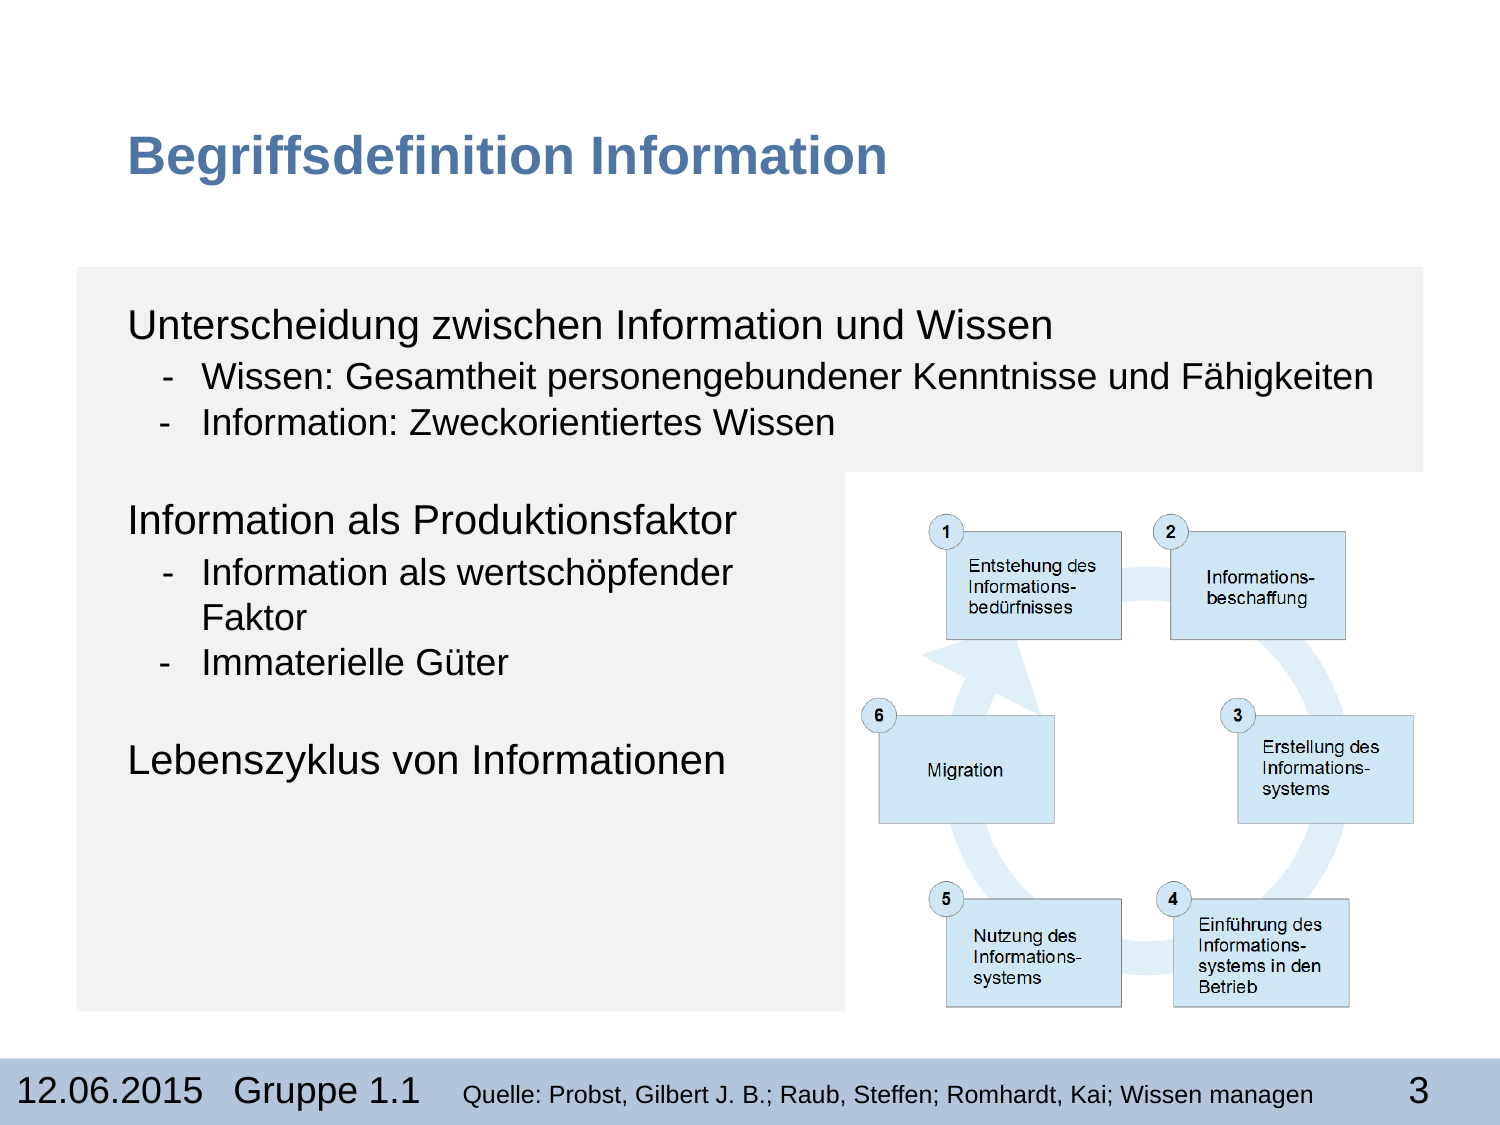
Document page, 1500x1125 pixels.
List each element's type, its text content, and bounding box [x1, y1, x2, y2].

text_box Gruppe 1.1 Quelle: Probst, Gilbert J. B.; Raub, Steffen; Romhardt, Kai; Wissen managen [272, 1058, 1341, 1125]
title Begriffsdefinition Information [112, 113, 1388, 290]
picture [845, 472, 1437, 1053]
list [76, 267, 845, 1012]
title Unterscheidung zwischen Information und Wissen - Wissen: Gesamtheit personengebundener Kenntnisse und Fähigkeiten - Information: Zweckorientiertes Wissen Information als Produktionsfaktor - Information als wertschöpfender Faktor - Immaterielle Güter Lebenszyklus von Informationen [112, 290, 1453, 532]
text_box <Nummer> [1393, 1058, 1500, 1125]
title [75, 45, 1425, 233]
text_box 12.06.2015 [1, 1058, 272, 1125]
